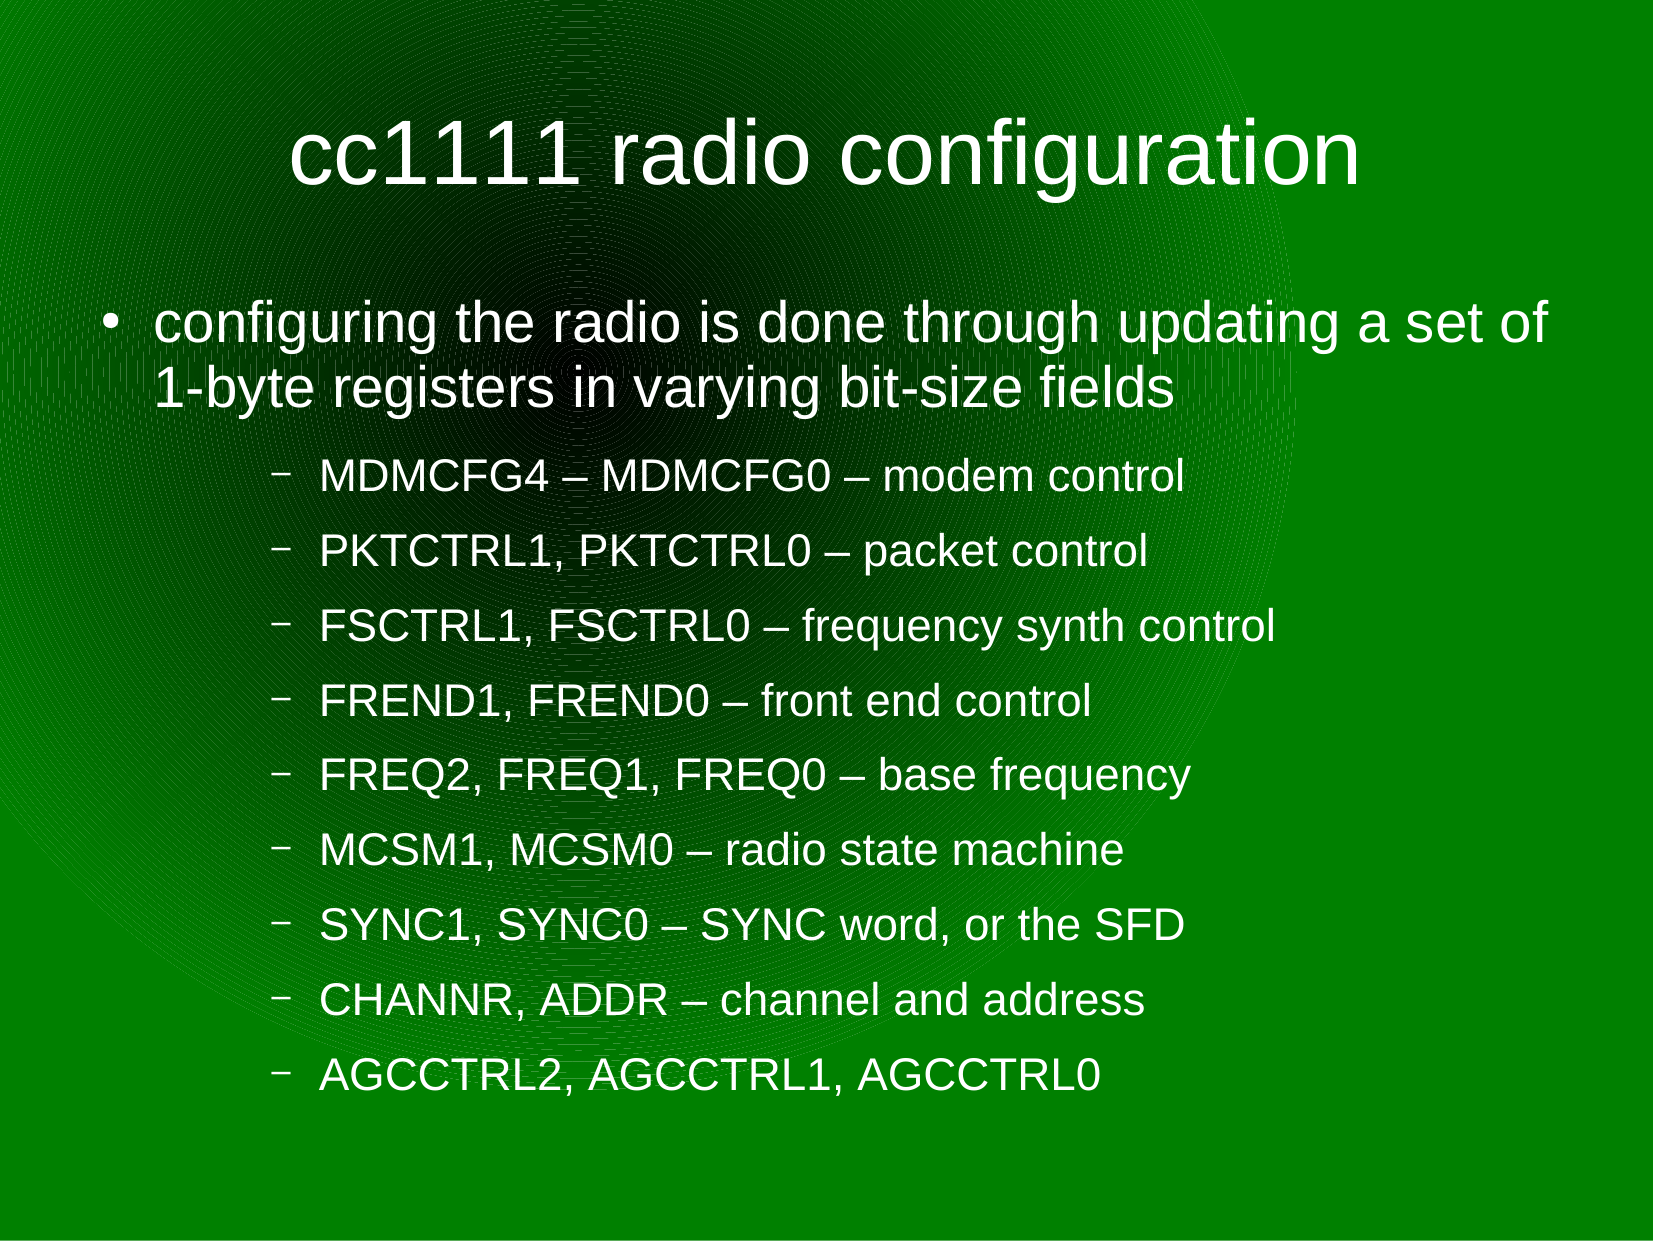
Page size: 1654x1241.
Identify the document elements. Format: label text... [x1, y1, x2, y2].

list configuring the radio is done through updating a set of 1-byte registers in varying bit-size fields MDMCFG4 – MDMCFG0 – modem control PKTCTRL1, PKTCTRL0 – packet control FSCTRL1, FSCTRL0 – frequency synth control FREND1, FREND0 – front end control FREQ2, FREQ1, FREQ0 – base frequency MCSM1, MCSM0 – radio state machine SYNC1, SYNC0 – SYNC word, or the SFD CHANNR, ADDR – channel and address AGCCTRL2, AGCCTRL1, AGCCTRL0 [82, 290, 1571, 1189]
title cc1111 radio configuration [82, 49, 1571, 257]
